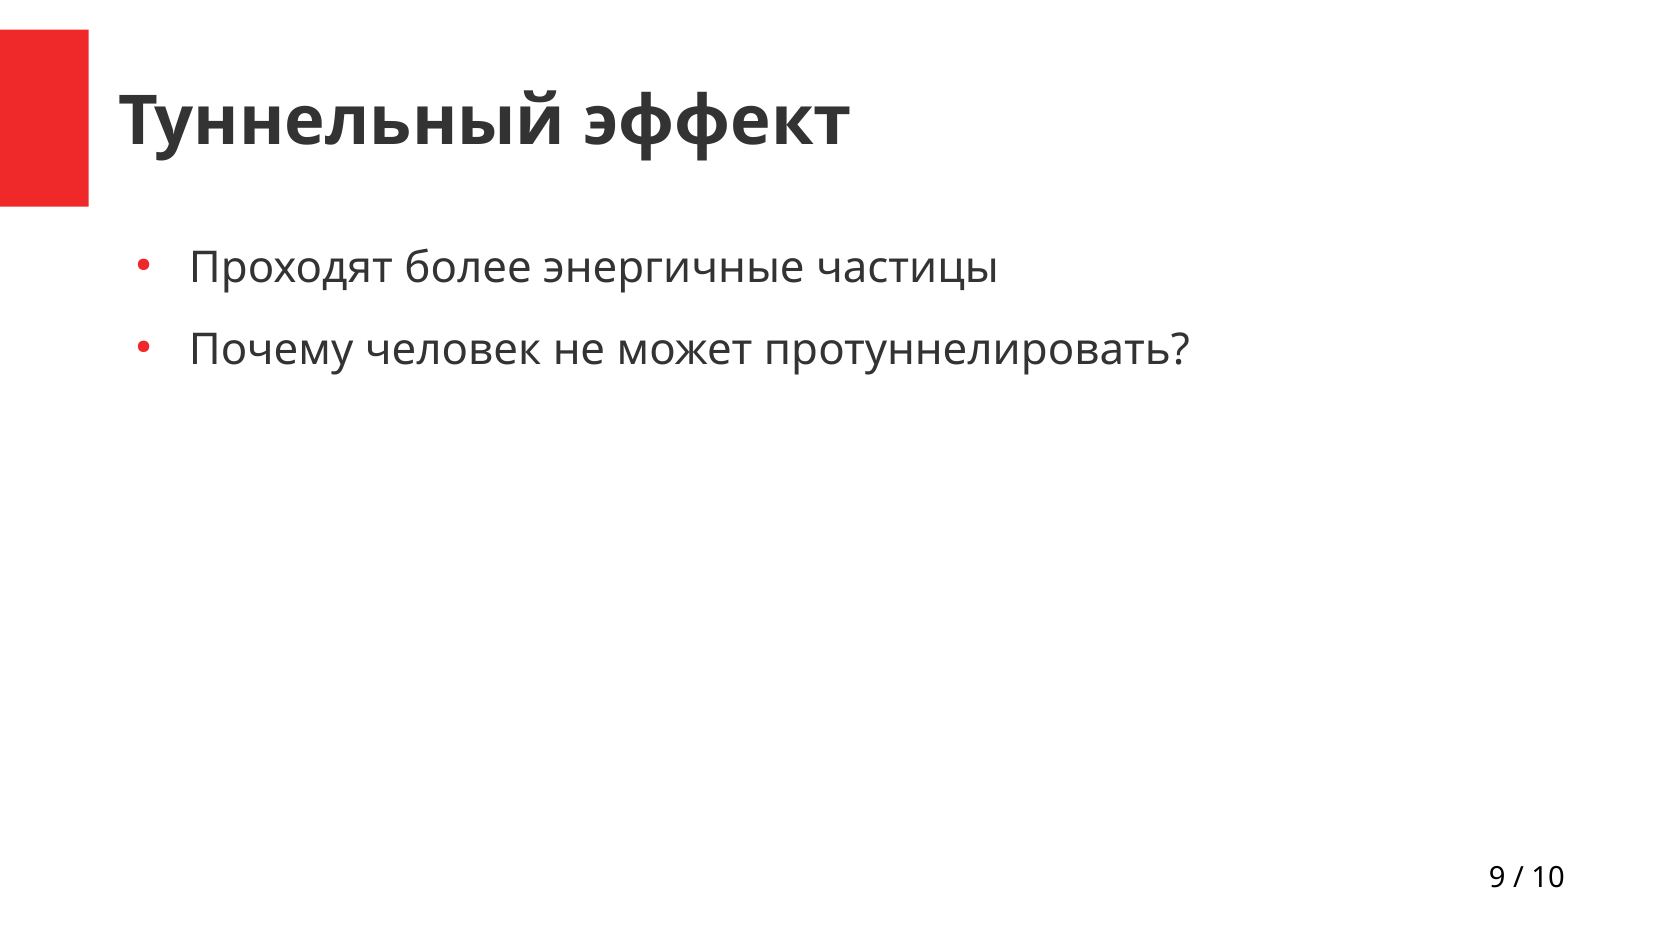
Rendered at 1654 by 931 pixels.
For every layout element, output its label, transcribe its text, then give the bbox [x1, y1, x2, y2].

title Туннельный эффект [118, 29, 1595, 207]
list Проходят более энергичные частицы Почему человек не может протуннелировать? [118, 236, 1595, 798]
